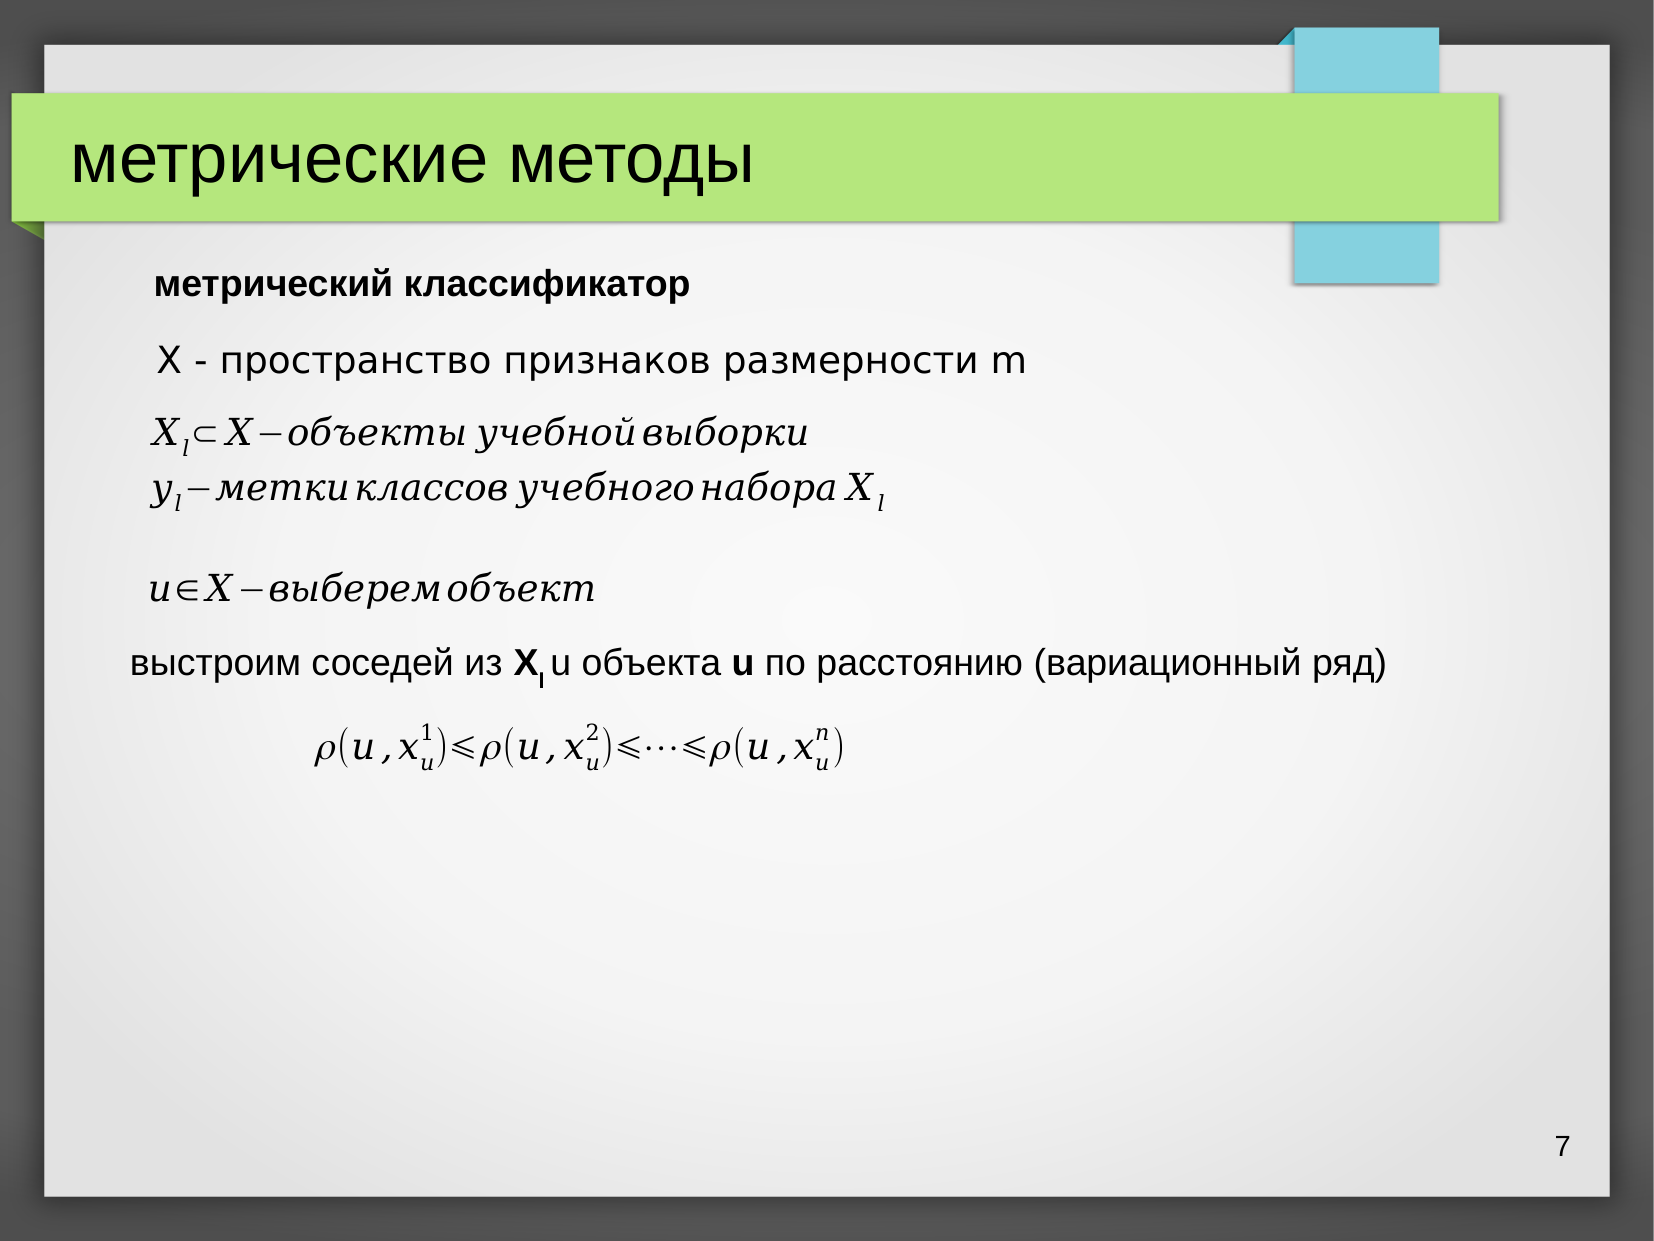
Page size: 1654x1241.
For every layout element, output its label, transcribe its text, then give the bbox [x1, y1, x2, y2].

subtitle метрический классификатор [153, 259, 815, 307]
chart [307, 720, 851, 776]
picture [0, 0, 1654, 1241]
chart [141, 566, 604, 611]
chart [141, 410, 816, 461]
text_box X - пространство признаков размерности m [141, 331, 1043, 392]
text_box выстроим соседей из Xl u объекта u по расстоянию (вариационный ряд) [129, 637, 1512, 697]
chart [141, 466, 891, 516]
title метрические методы [70, 118, 1205, 199]
